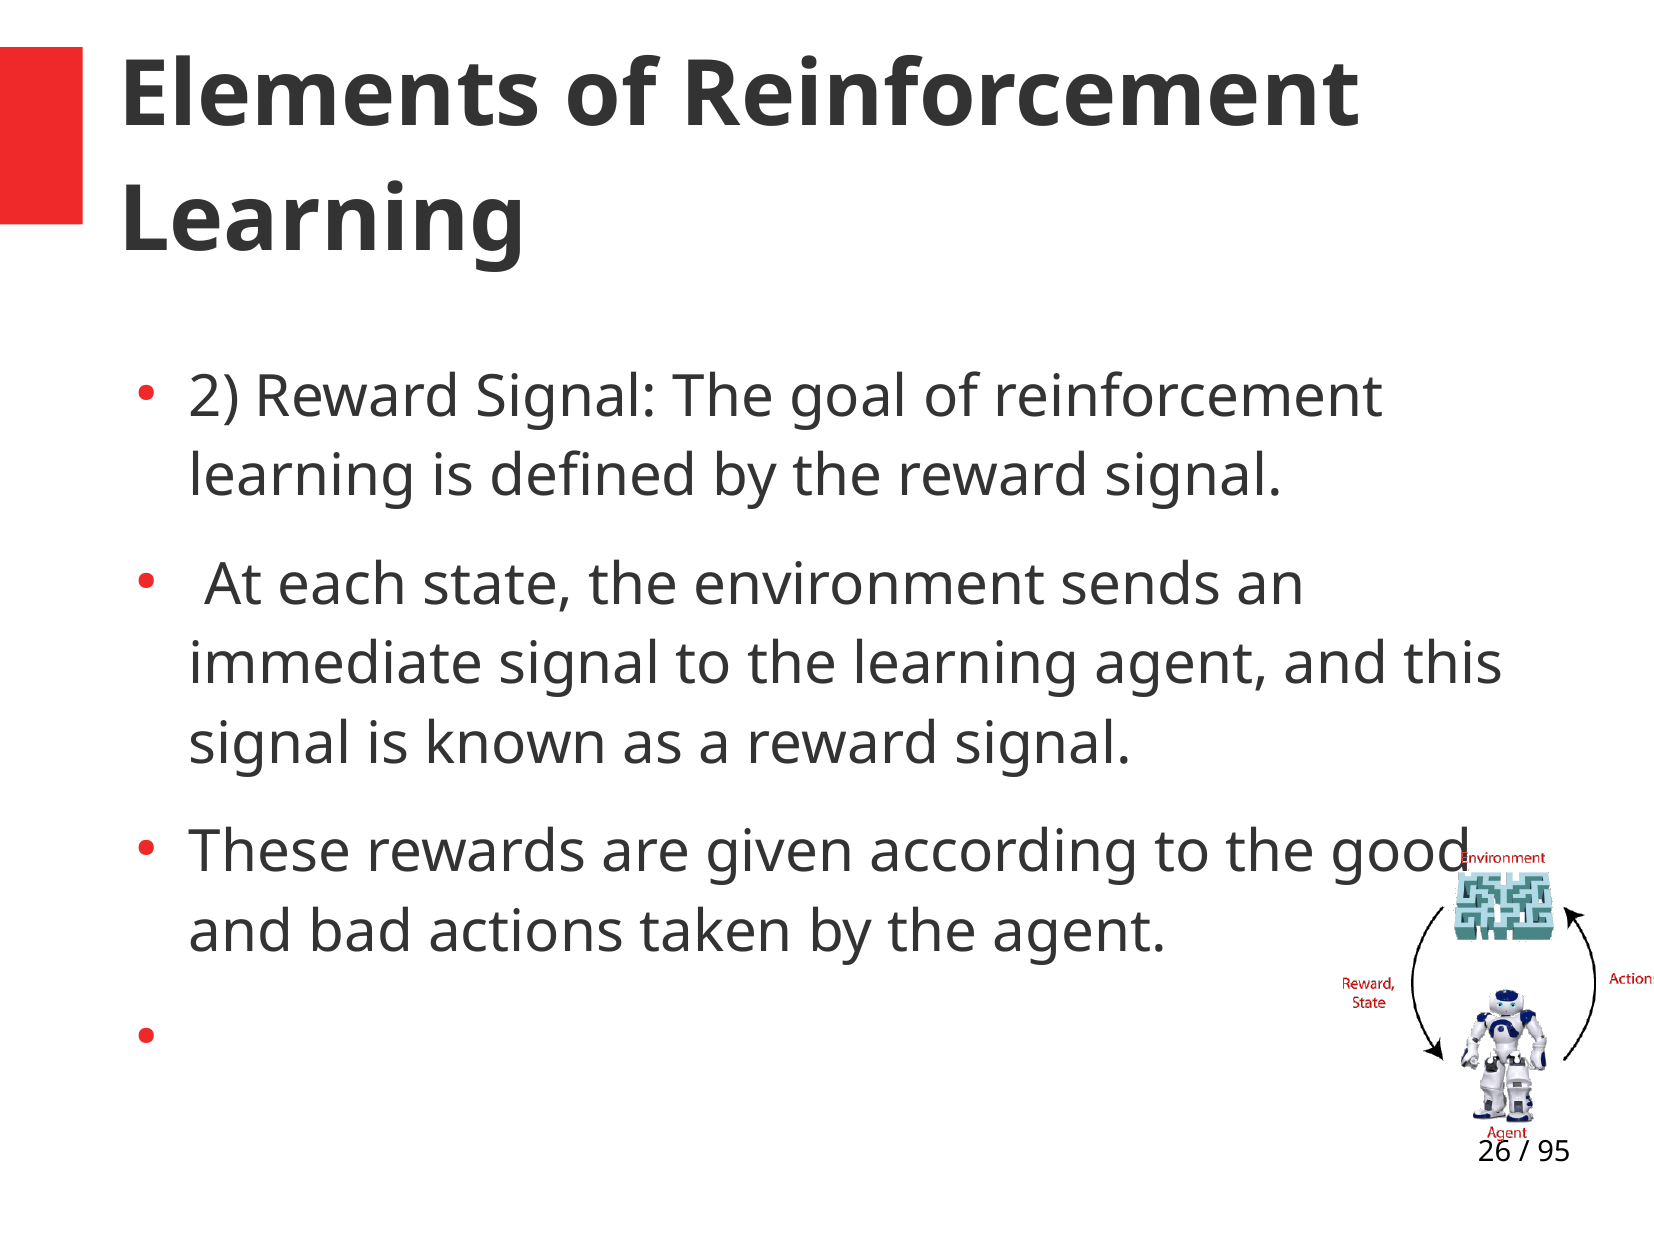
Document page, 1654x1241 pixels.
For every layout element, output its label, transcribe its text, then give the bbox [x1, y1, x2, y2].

picture [1334, 847, 1654, 1146]
list 2) Reward Signal: The goal of reinforcement learning is defined by the reward signal. At each state, the environment sends an immediate signal to the learning agent, and this signal is known as a reward signal. These rewards are given according to the good and bad actions taken by the agent. [118, 354, 1536, 1074]
title Elements of Reinforcement Learning [118, 28, 1571, 278]
